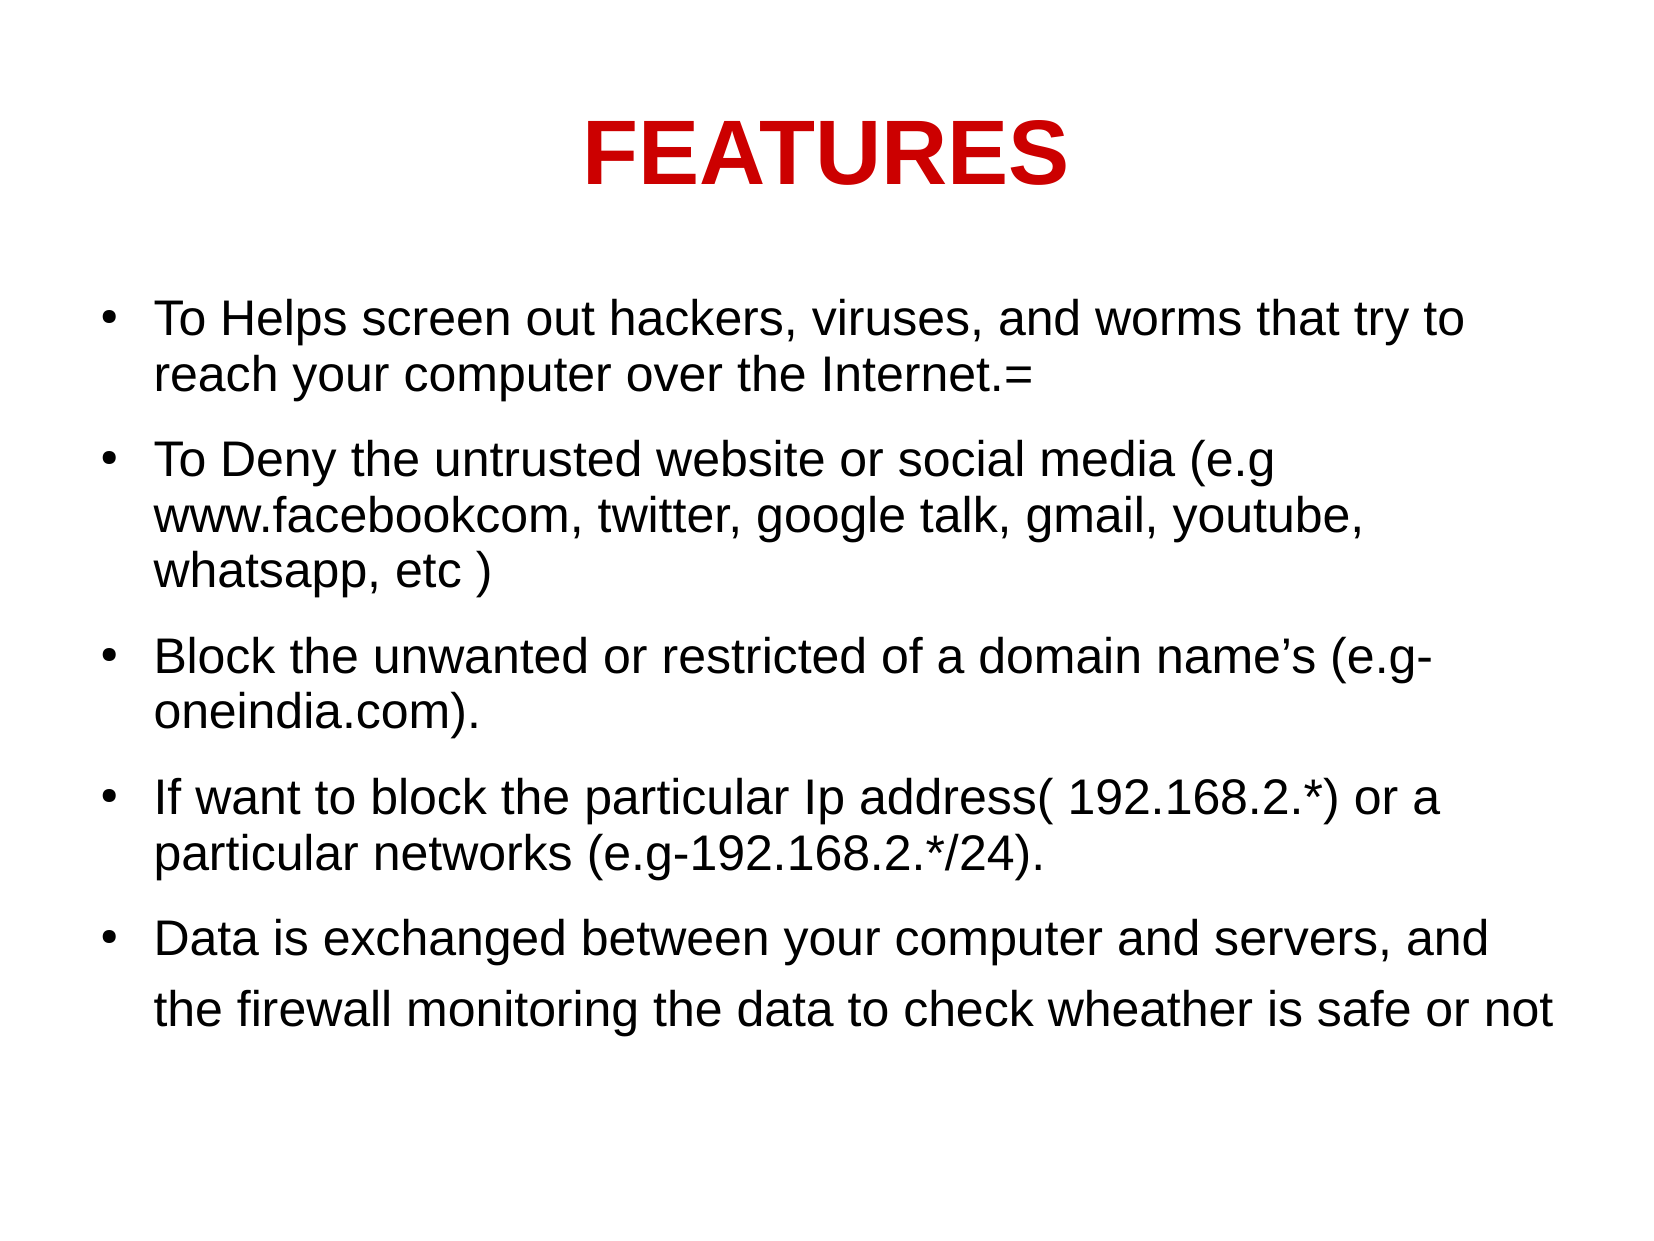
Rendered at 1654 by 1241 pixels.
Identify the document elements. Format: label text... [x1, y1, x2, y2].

list To Helps screen out hackers, viruses, and worms that try to reach your computer over the Internet.= To Deny the untrusted website or social media (e.g www.facebookcom, twitter, google talk, gmail, youtube, whatsapp, etc ) Block the unwanted or restricted of a domain name’s (e.g- oneindia.com). If want to block the particular Ip address( 192.168.2.*) or a particular networks (e.g-192.168.2.*/24). Data is exchanged between your computer and servers, and the firewall monitoring the data to check wheather is safe or not [82, 290, 1571, 1141]
title FEATURES [82, 49, 1571, 257]
